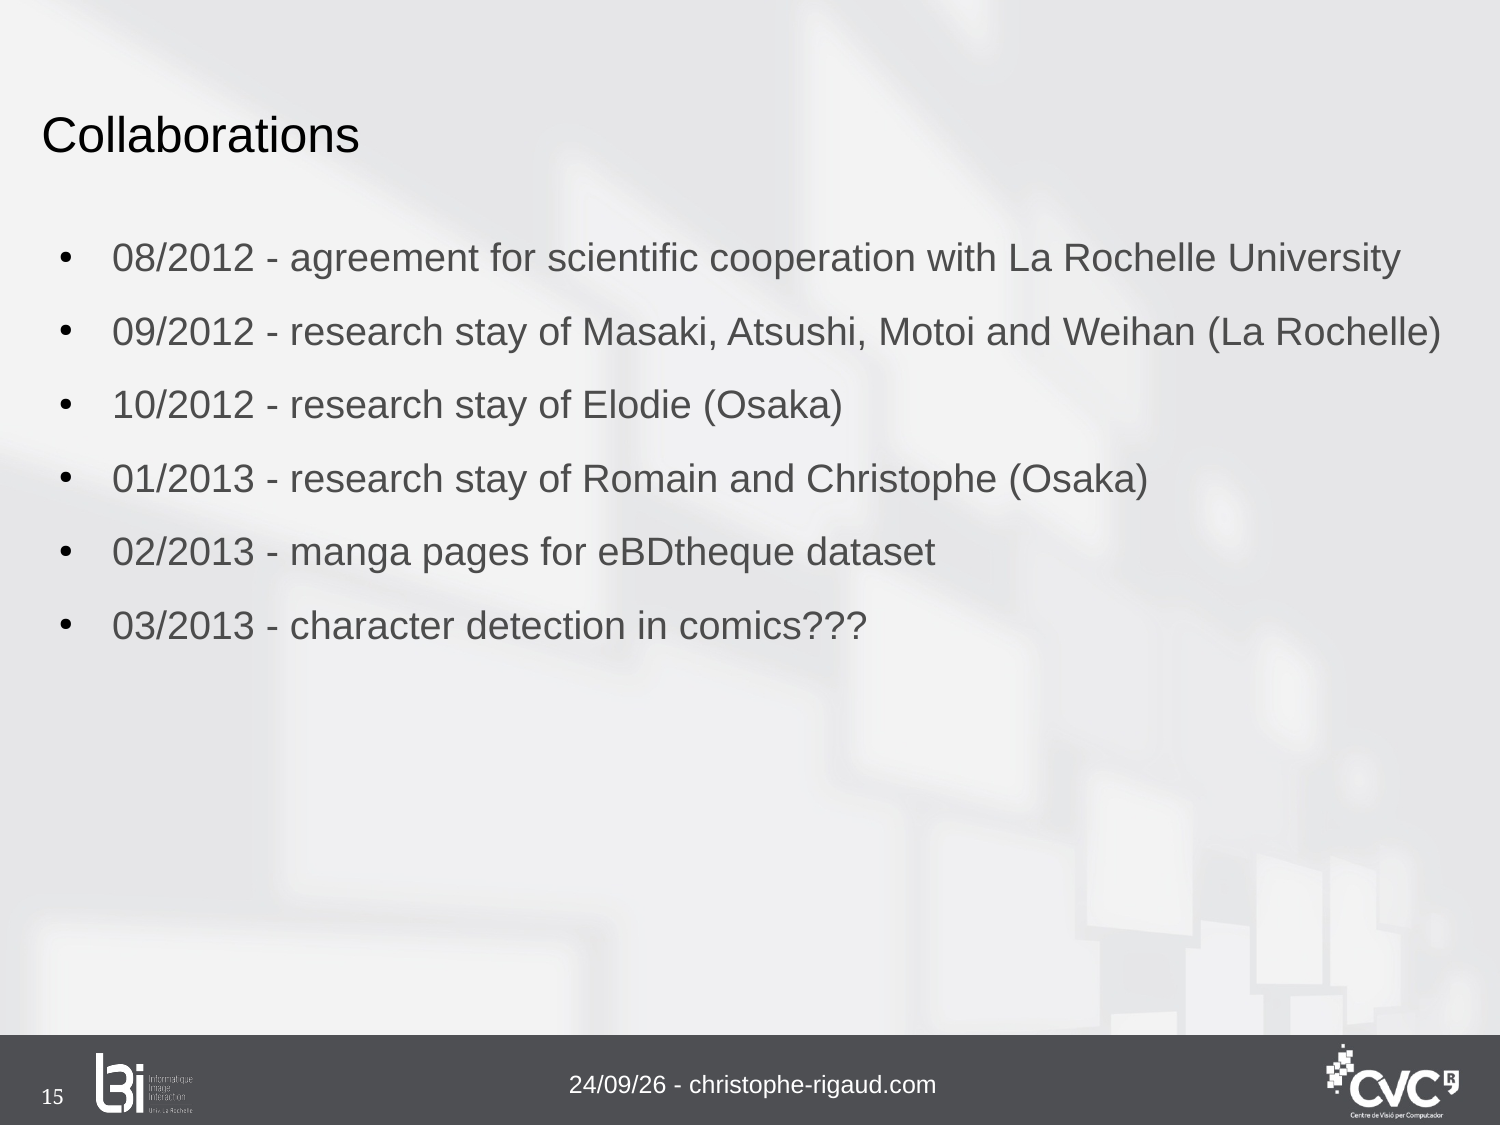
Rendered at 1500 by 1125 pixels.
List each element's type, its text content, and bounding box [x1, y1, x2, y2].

list 08/2012 - agreement for scientific cooperation with La Rochelle University 09/2012 - research stay of Masaki, Atsushi, Motoi and Weihan (La Rochelle) 10/2012 - research stay of Elodie (Osaka) 01/2013 - research stay of Romain and Christophe (Osaka) 02/2013 - manga pages for eBDtheque dataset 03/2013 - character detection in comics??? [41, 235, 1459, 1004]
title Collaborations [41, 41, 1459, 229]
picture [0, 0, 1500, 1125]
text_box 01/03/13 - christophe-rigaud.com [59, 1063, 1447, 1106]
